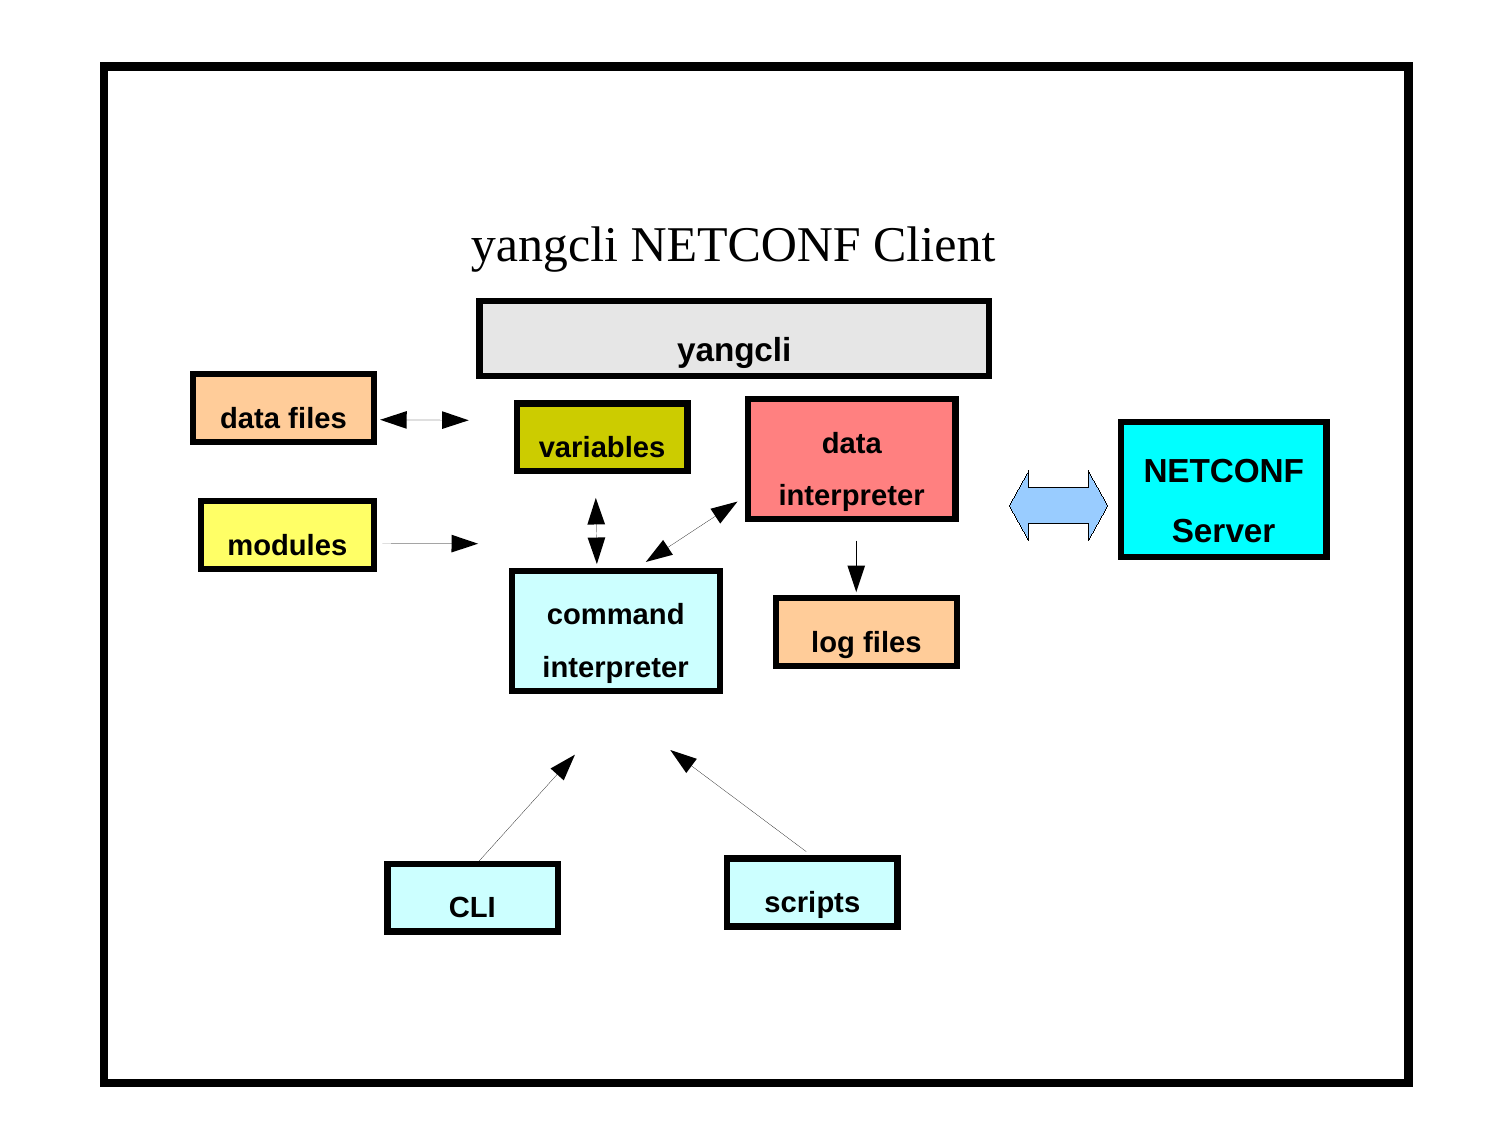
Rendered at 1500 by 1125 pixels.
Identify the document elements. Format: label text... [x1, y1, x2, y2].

text_box modules [200, 501, 375, 570]
text_box variables [517, 403, 688, 472]
text_box command interpreter [512, 570, 720, 692]
text_box yangcli NETCONF Client [456, 204, 1011, 279]
text_box NETCONF Server [1121, 421, 1327, 558]
text_box data files [193, 374, 375, 443]
text_box yangcli [479, 300, 990, 377]
text_box [1009, 470, 1108, 541]
text_box data interpreter [748, 398, 956, 520]
text_box log files [775, 597, 958, 666]
text_box CLI [387, 863, 558, 932]
text_box scripts [727, 858, 898, 927]
